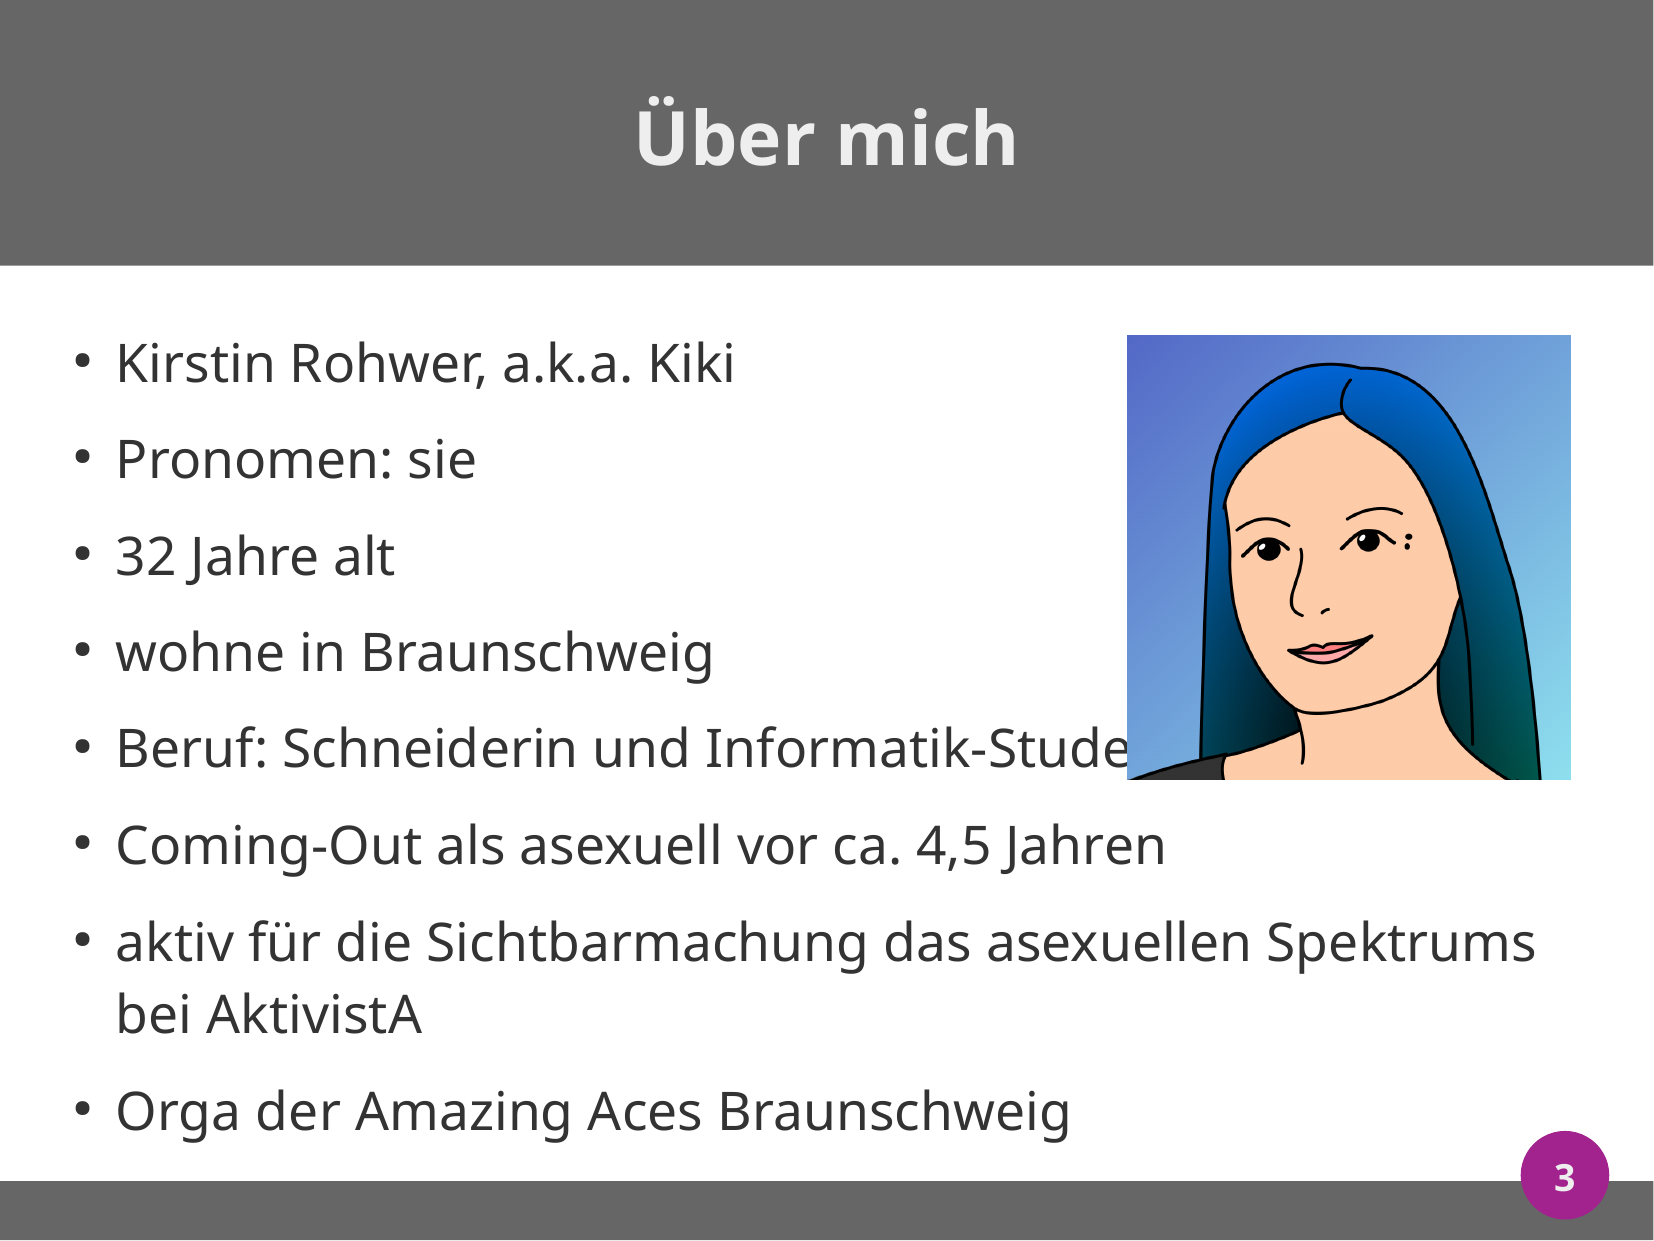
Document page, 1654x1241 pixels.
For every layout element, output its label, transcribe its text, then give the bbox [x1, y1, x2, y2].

picture [1127, 335, 1571, 780]
list Kirstin Rohwer, a.k.a. Kiki Pronomen: sie 32 Jahre alt wohne in Braunschweig Beruf: Schneiderin und Informatik-Studentin Coming-Out als asexuell vor ca. 4,5 Jahren aktiv für die Sichtbarmachung das asexuellen Spektrums bei AktivistA Orga der Amazing Aces Braunschweig [59, 324, 1595, 1152]
title Über mich [59, 11, 1595, 260]
